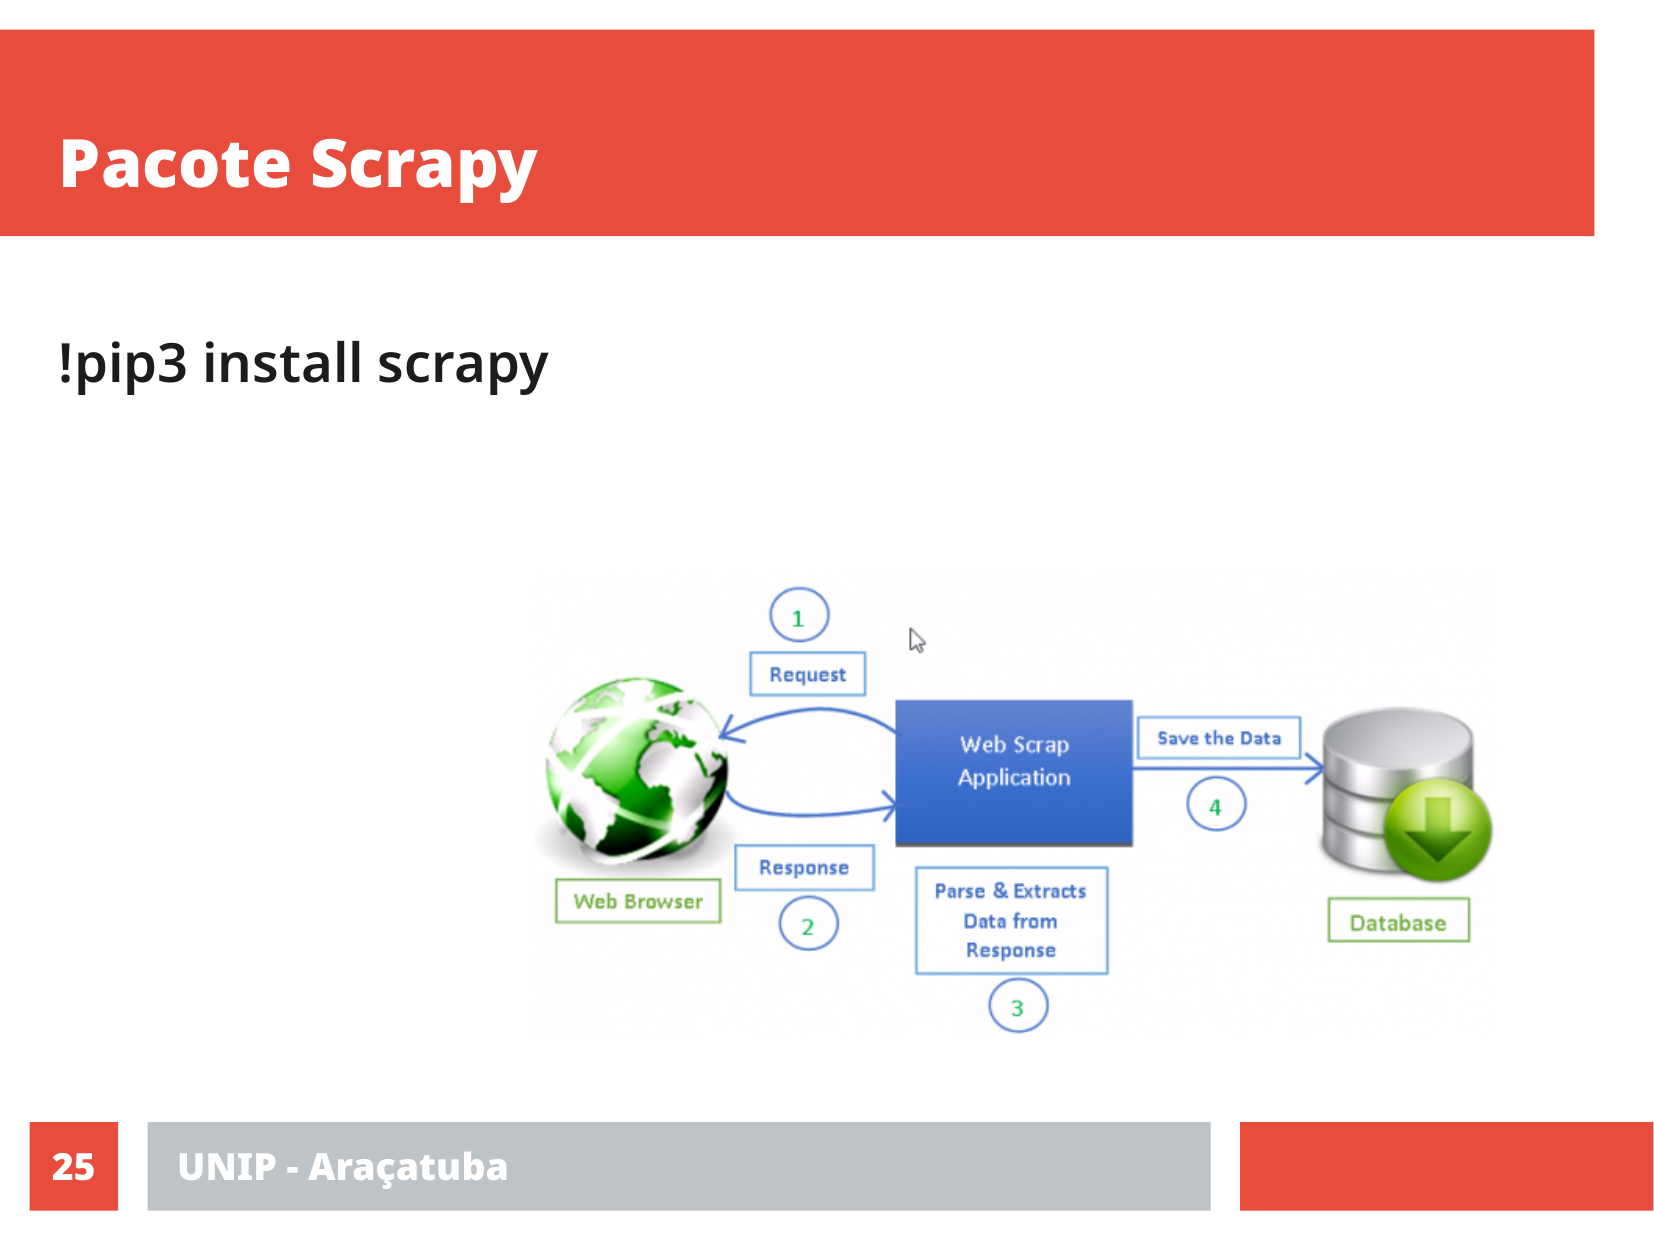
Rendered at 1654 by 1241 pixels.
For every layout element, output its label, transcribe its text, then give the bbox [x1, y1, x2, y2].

title Pacote Scrapy [59, 59, 1595, 207]
list !pip3 install scrapy [59, 324, 1565, 1093]
picture [525, 569, 1501, 1040]
